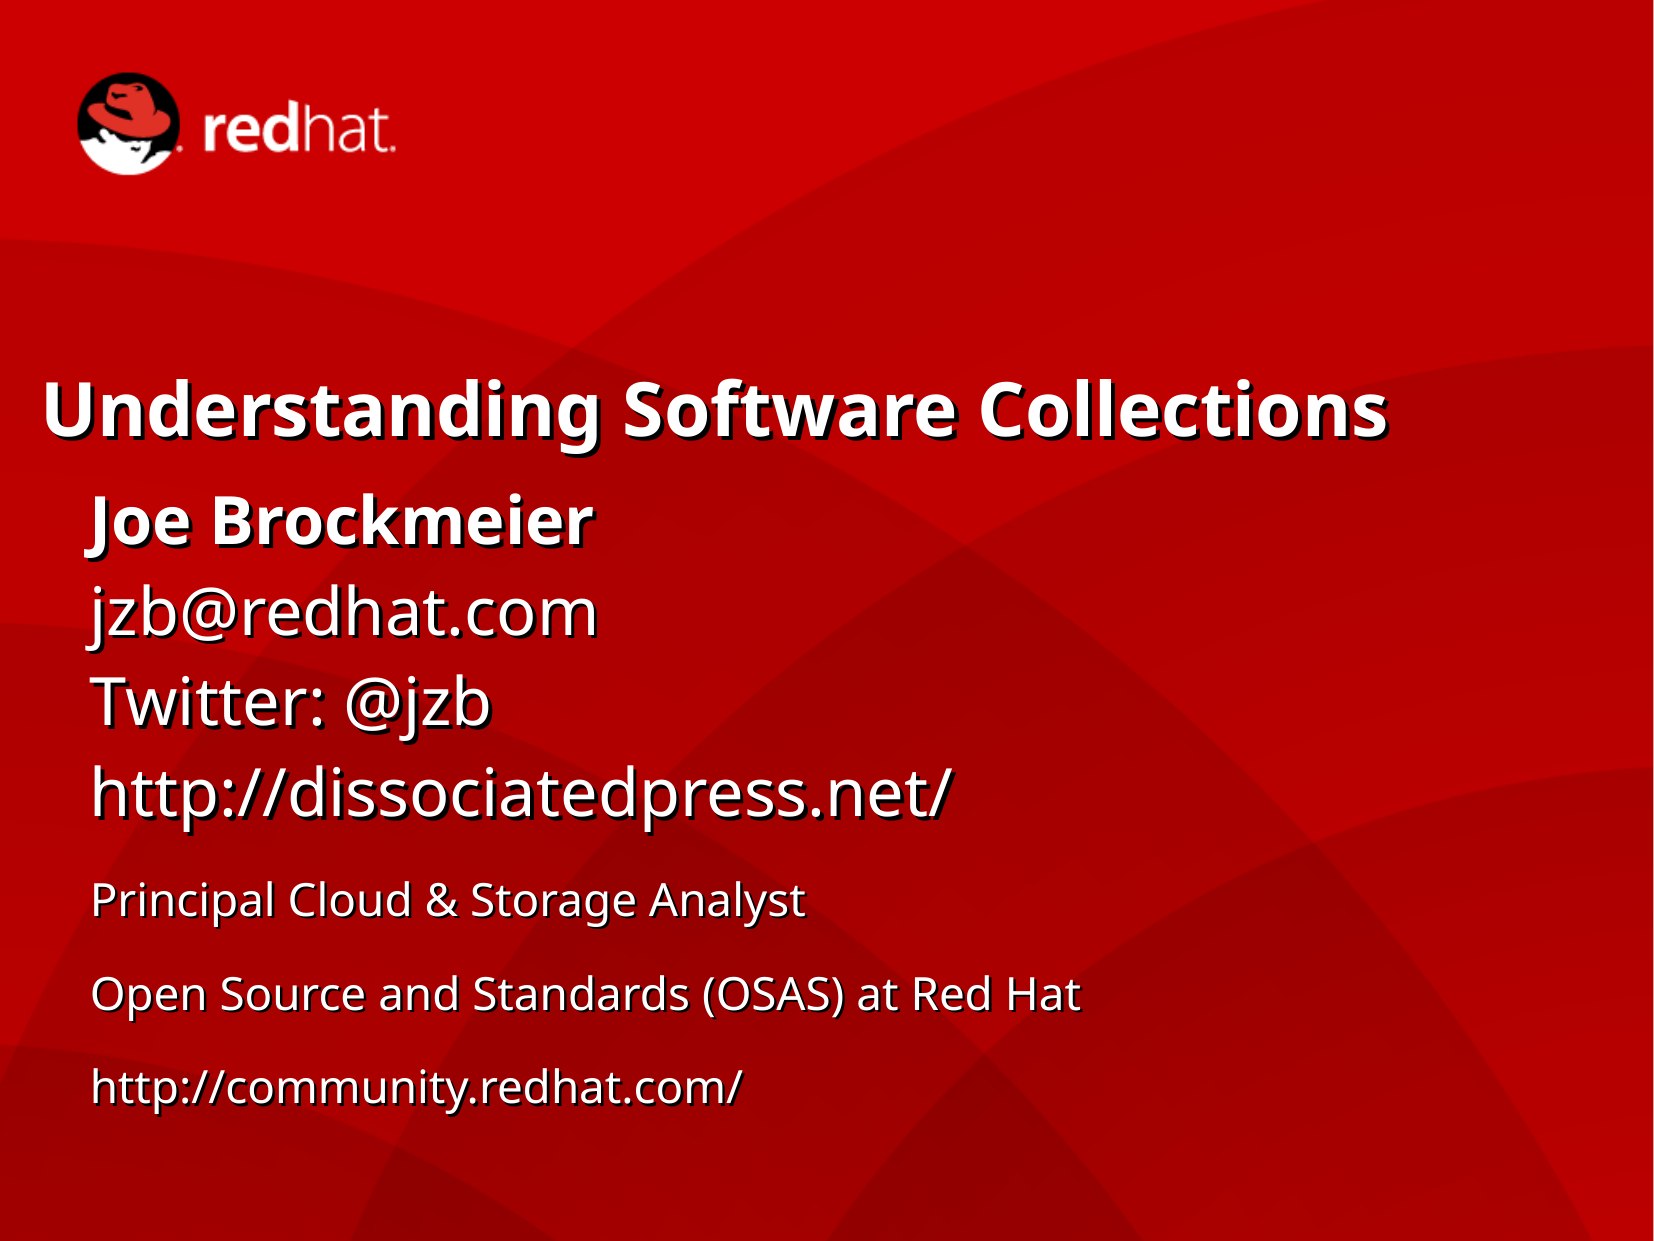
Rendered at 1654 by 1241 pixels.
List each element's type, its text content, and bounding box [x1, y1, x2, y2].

text_box Joe Brockmeier jzb@redhat.com Twitter: @jzb http://dissociatedpress.net/ Principal Cloud & Storage Analyst Open Source and Standards (OSAS) at Red Hat http://community.redhat.com/ [75, 465, 1576, 1109]
text_box Understanding Software Collections [25, 297, 1639, 512]
picture [0, 0, 1654, 1241]
